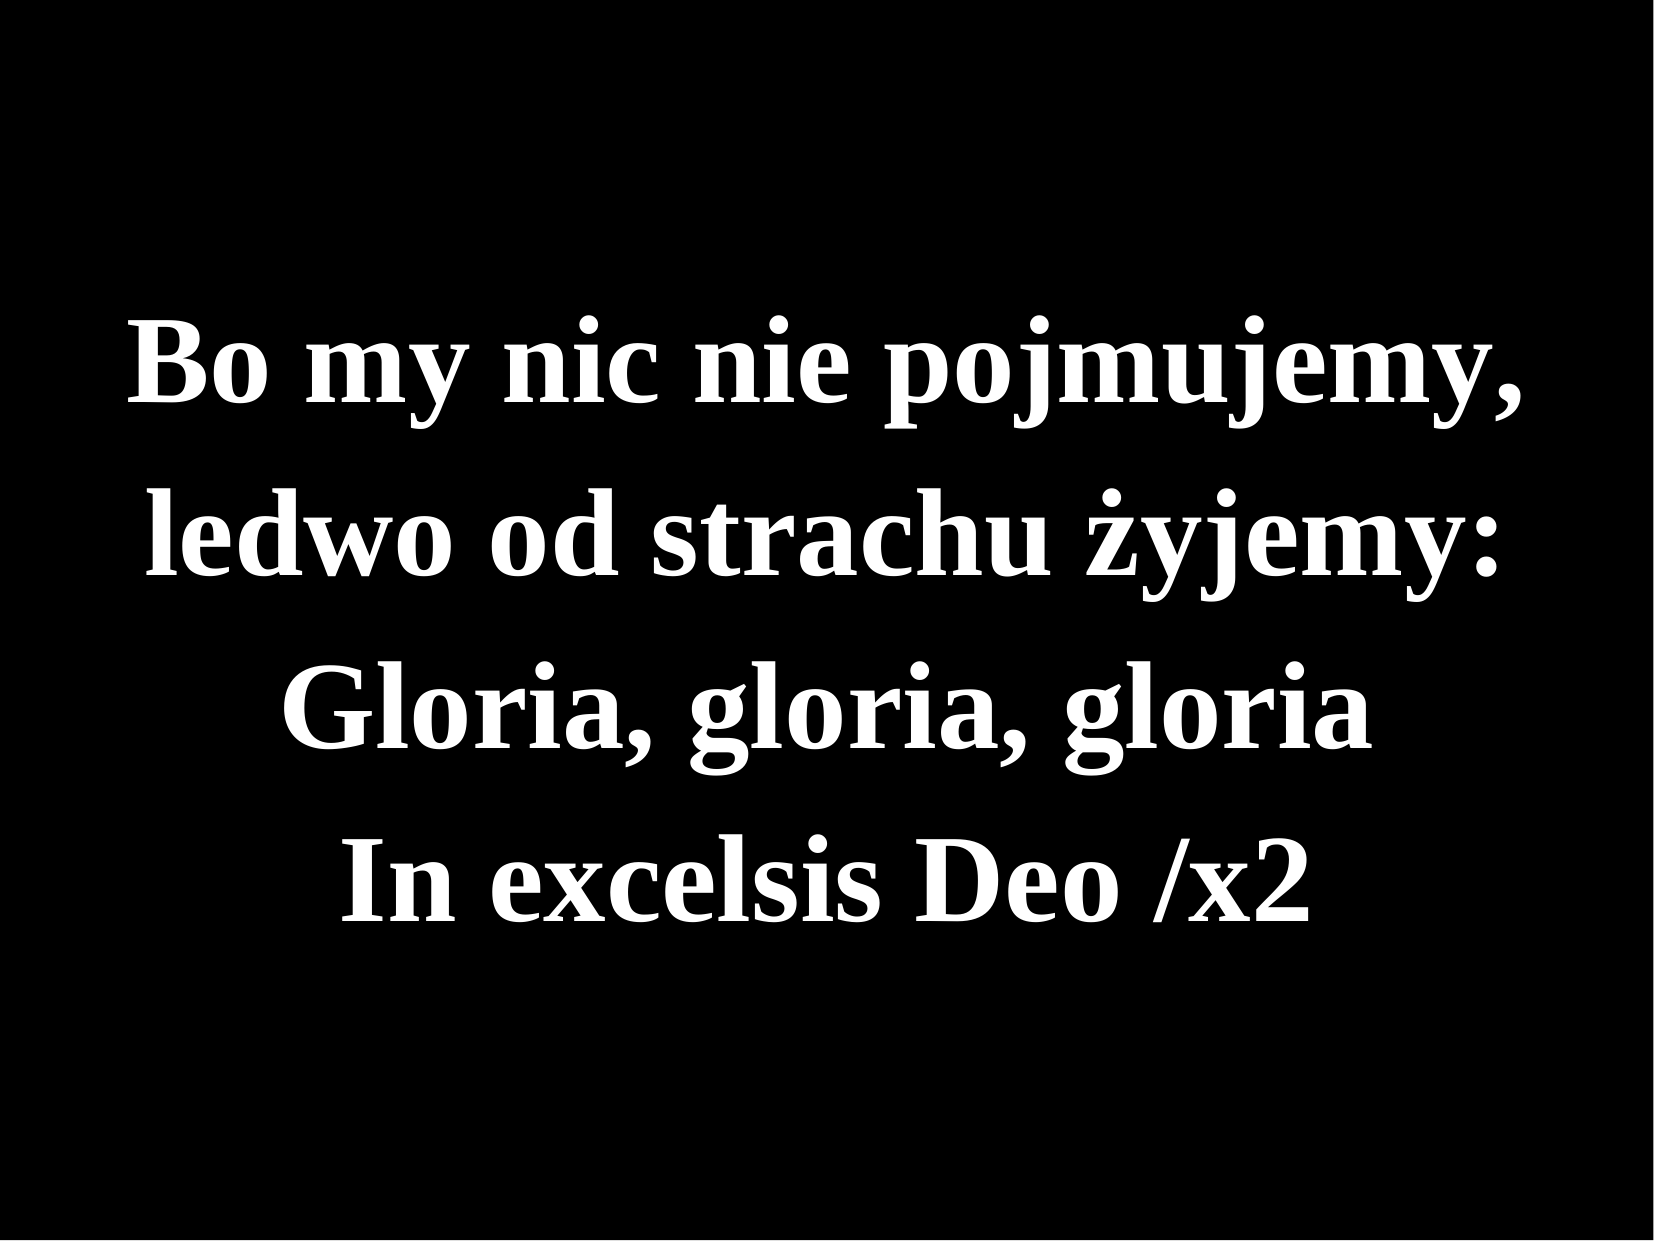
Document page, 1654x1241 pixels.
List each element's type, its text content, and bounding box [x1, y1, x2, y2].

title Bo my nic nie pojmujemy, ppp ledwo od strachu żyjemy: ppp Gloria, gloria, gloria ppp In excelsis Deo /x2 [0, 0, 1654, 1241]
